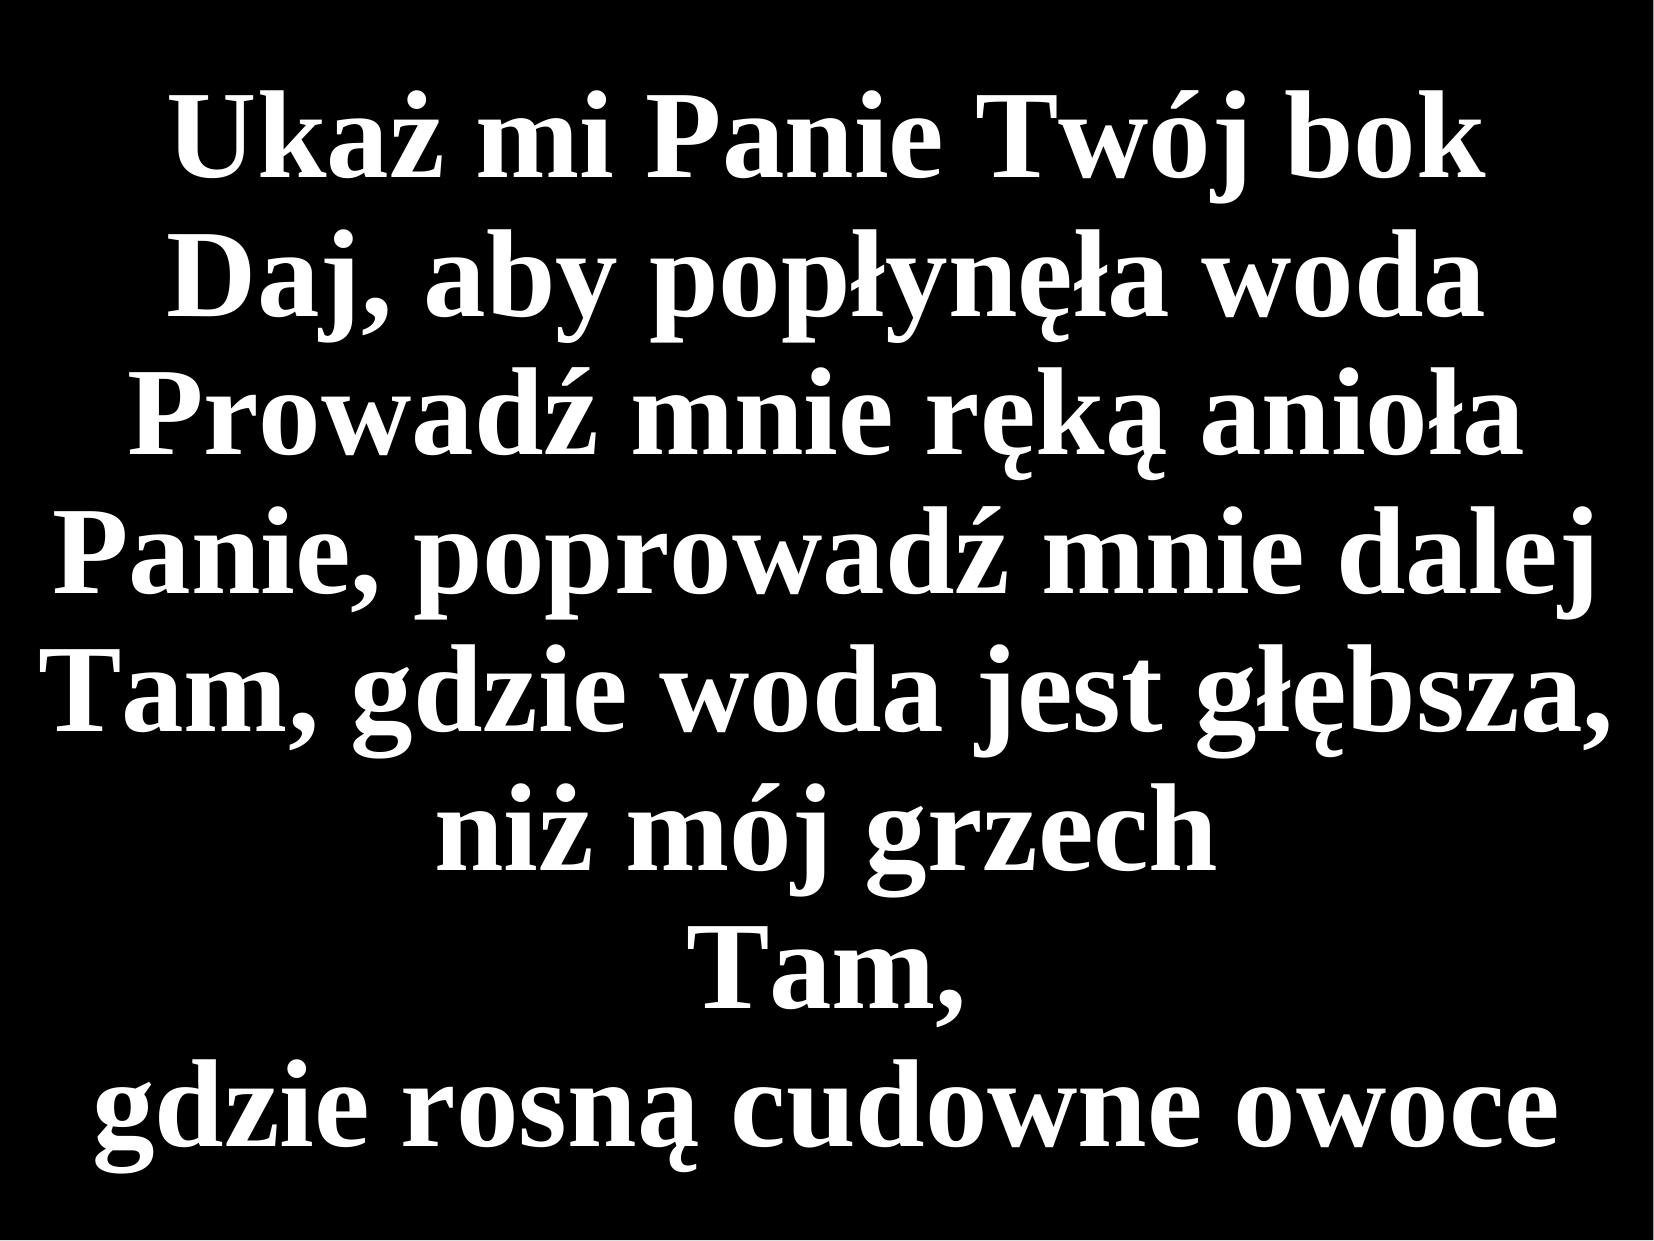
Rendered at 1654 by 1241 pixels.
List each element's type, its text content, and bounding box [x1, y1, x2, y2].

title Ukaż mi Panie Twój bok Daj, aby popłynęła woda Prowadź mnie ręką anioła Panie, poprowadź mnie dalej Tam, gdzie woda jest głębsza, niż mój grzech Tam, gdzie rosną cudowne owoce [0, 0, 1654, 1241]
